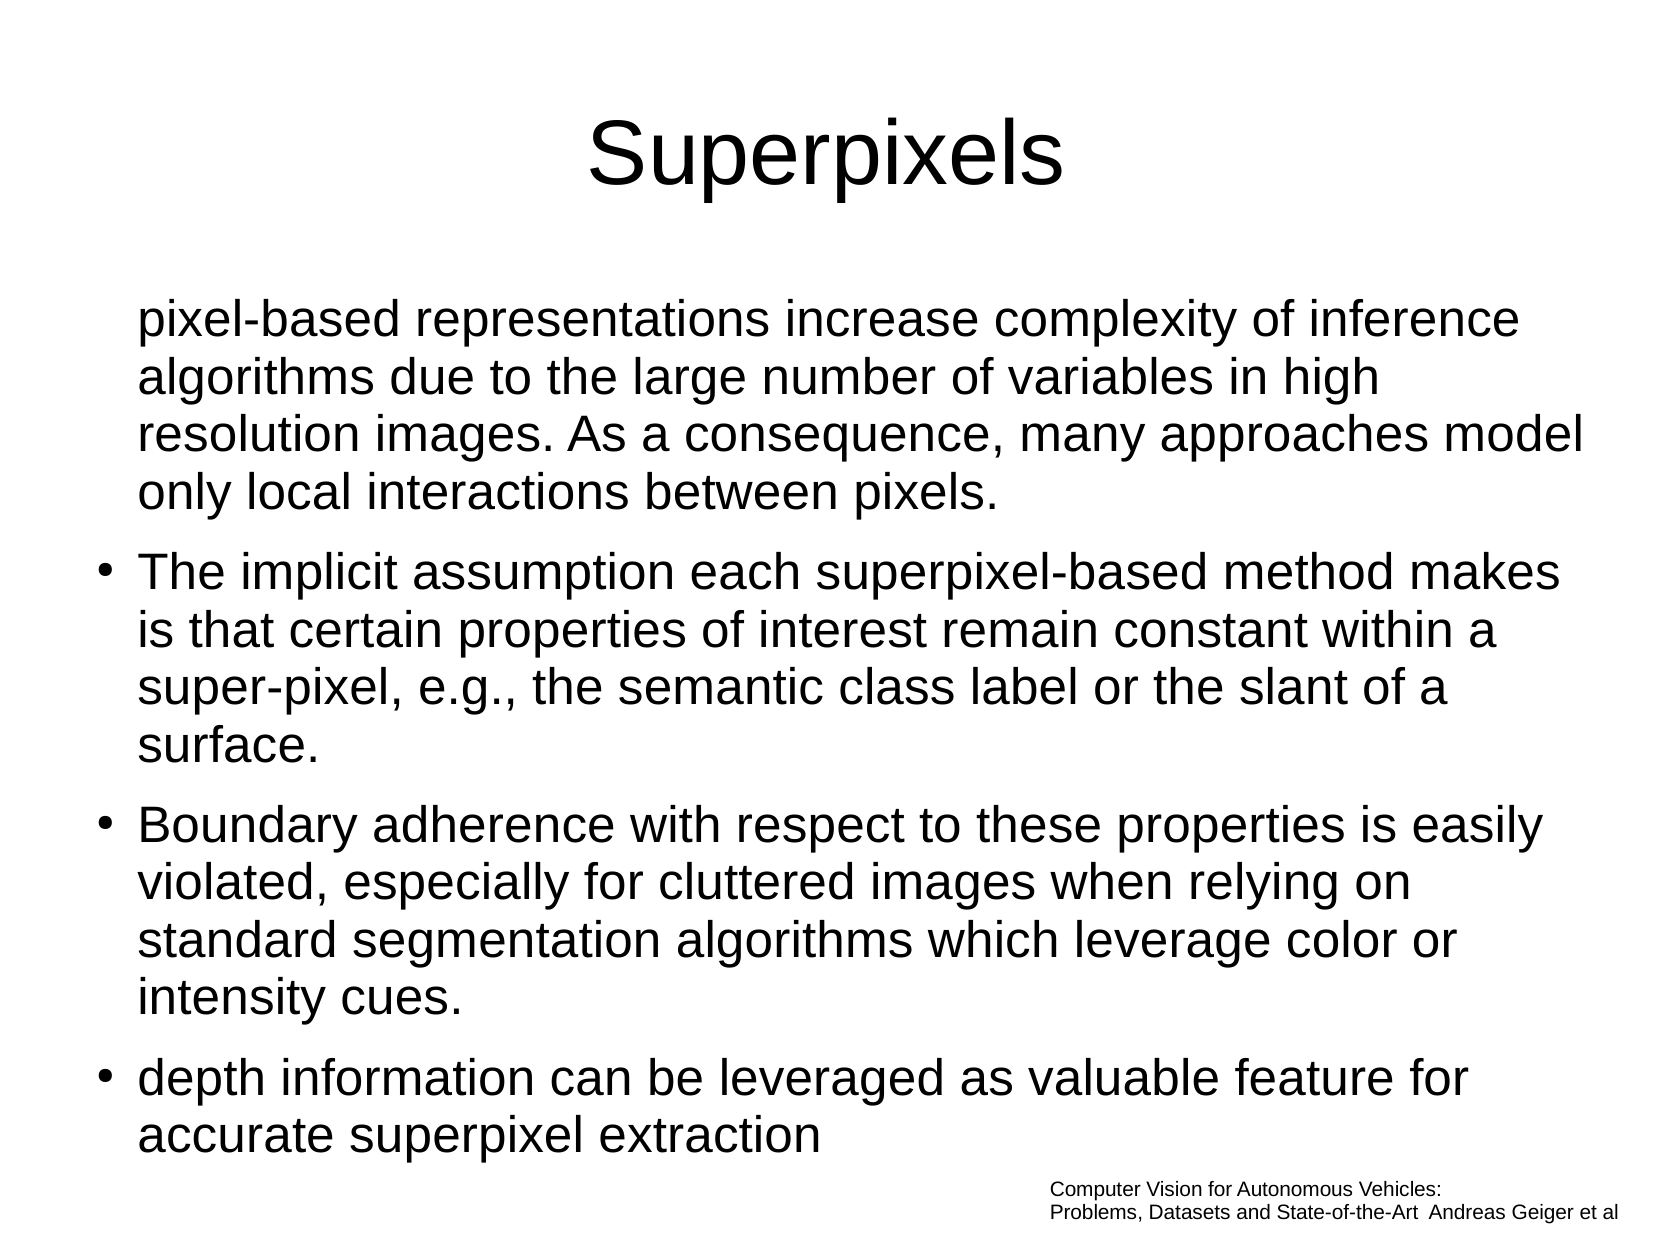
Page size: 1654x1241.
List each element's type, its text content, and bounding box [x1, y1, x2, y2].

title Superpixels [82, 49, 1571, 257]
text_box Computer Vision for Autonomous Vehicles: Problems, Datasets and State-of-the-Art Andreas Geiger et al [1035, 1170, 1654, 1232]
list pixel-based representations increase complexity of inference algorithms due to the large number of variables in high resolution images. As a consequence, many approaches model only local interactions between pixels. The implicit assumption each superpixel-based method makes is that certain properties of interest remain constant within a super-pixel, e.g., the semantic class label or the slant of a surface. Boundary adherence with respect to these properties is easily violated, especially for cluttered images when relying on standard segmentation algorithms which leverage color or intensity cues. depth information can be leveraged as valuable feature for accurate superpixel extraction [82, 290, 1591, 1171]
